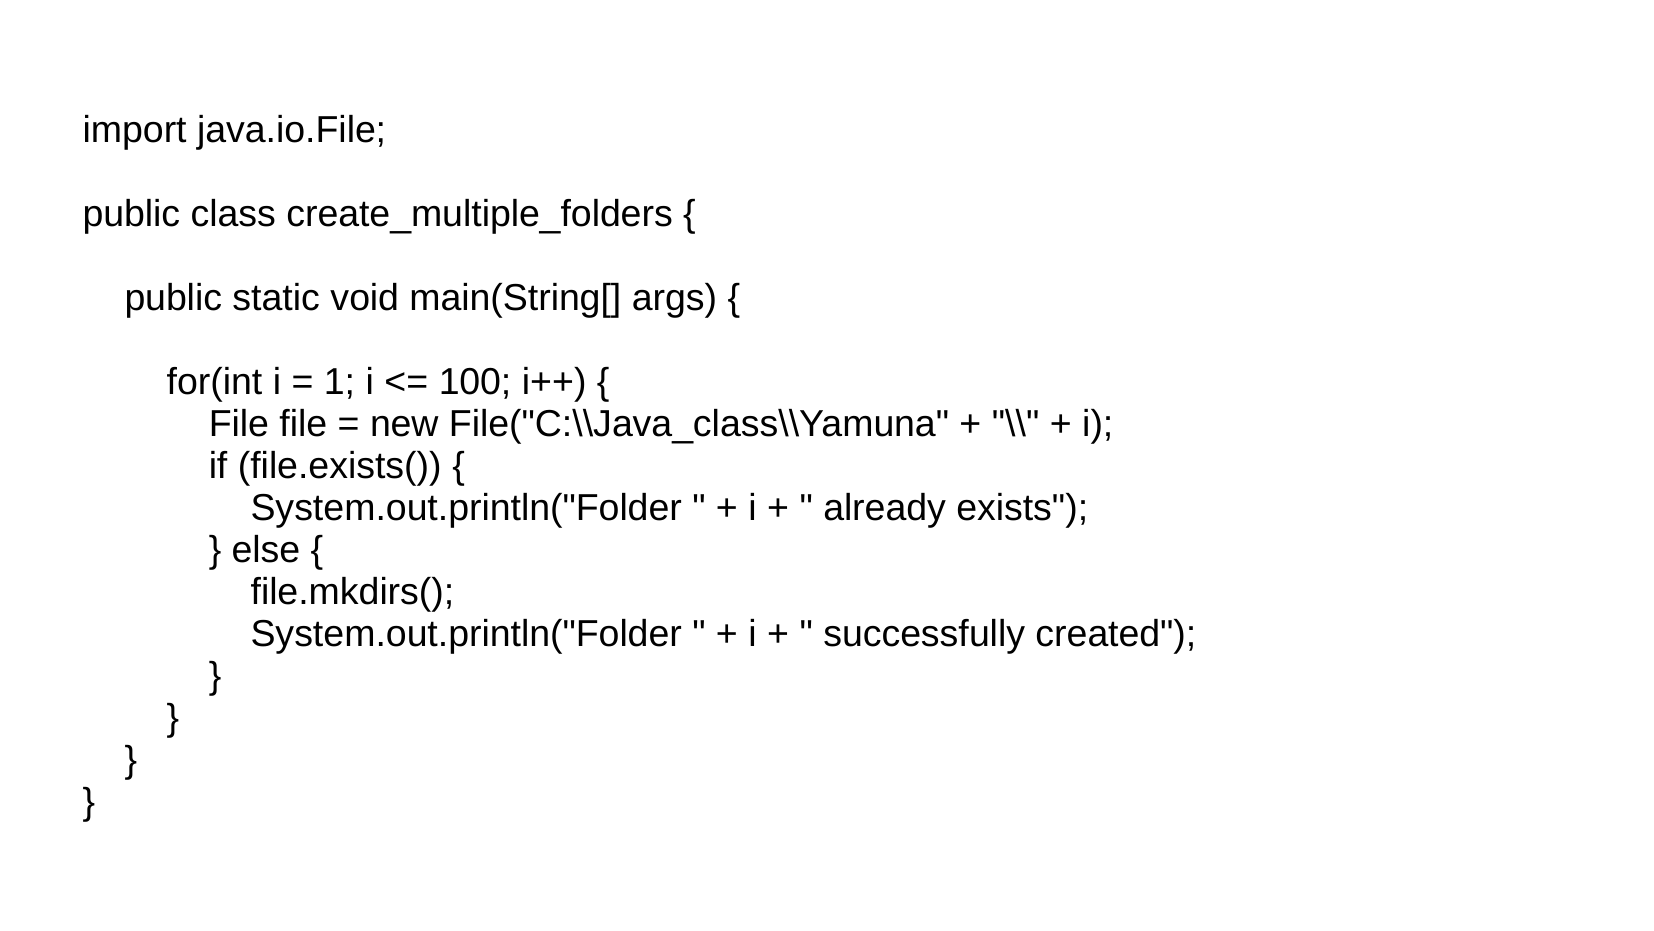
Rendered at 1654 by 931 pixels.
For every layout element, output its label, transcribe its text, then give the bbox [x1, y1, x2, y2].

subtitle import java.io.File; public class create_multiple_folders { public static void main(String[] args) { for(int i = 1; i <= 100; i++) { File file = new File("C:\\Java_class\\Yamuna" + "\\" + i); if (file.exists()) { System.out.println("Folder " + i + " already exists"); } else { file.mkdirs(); System.out.println("Folder " + i + " successfully created"); } } } } [82, 108, 1571, 865]
